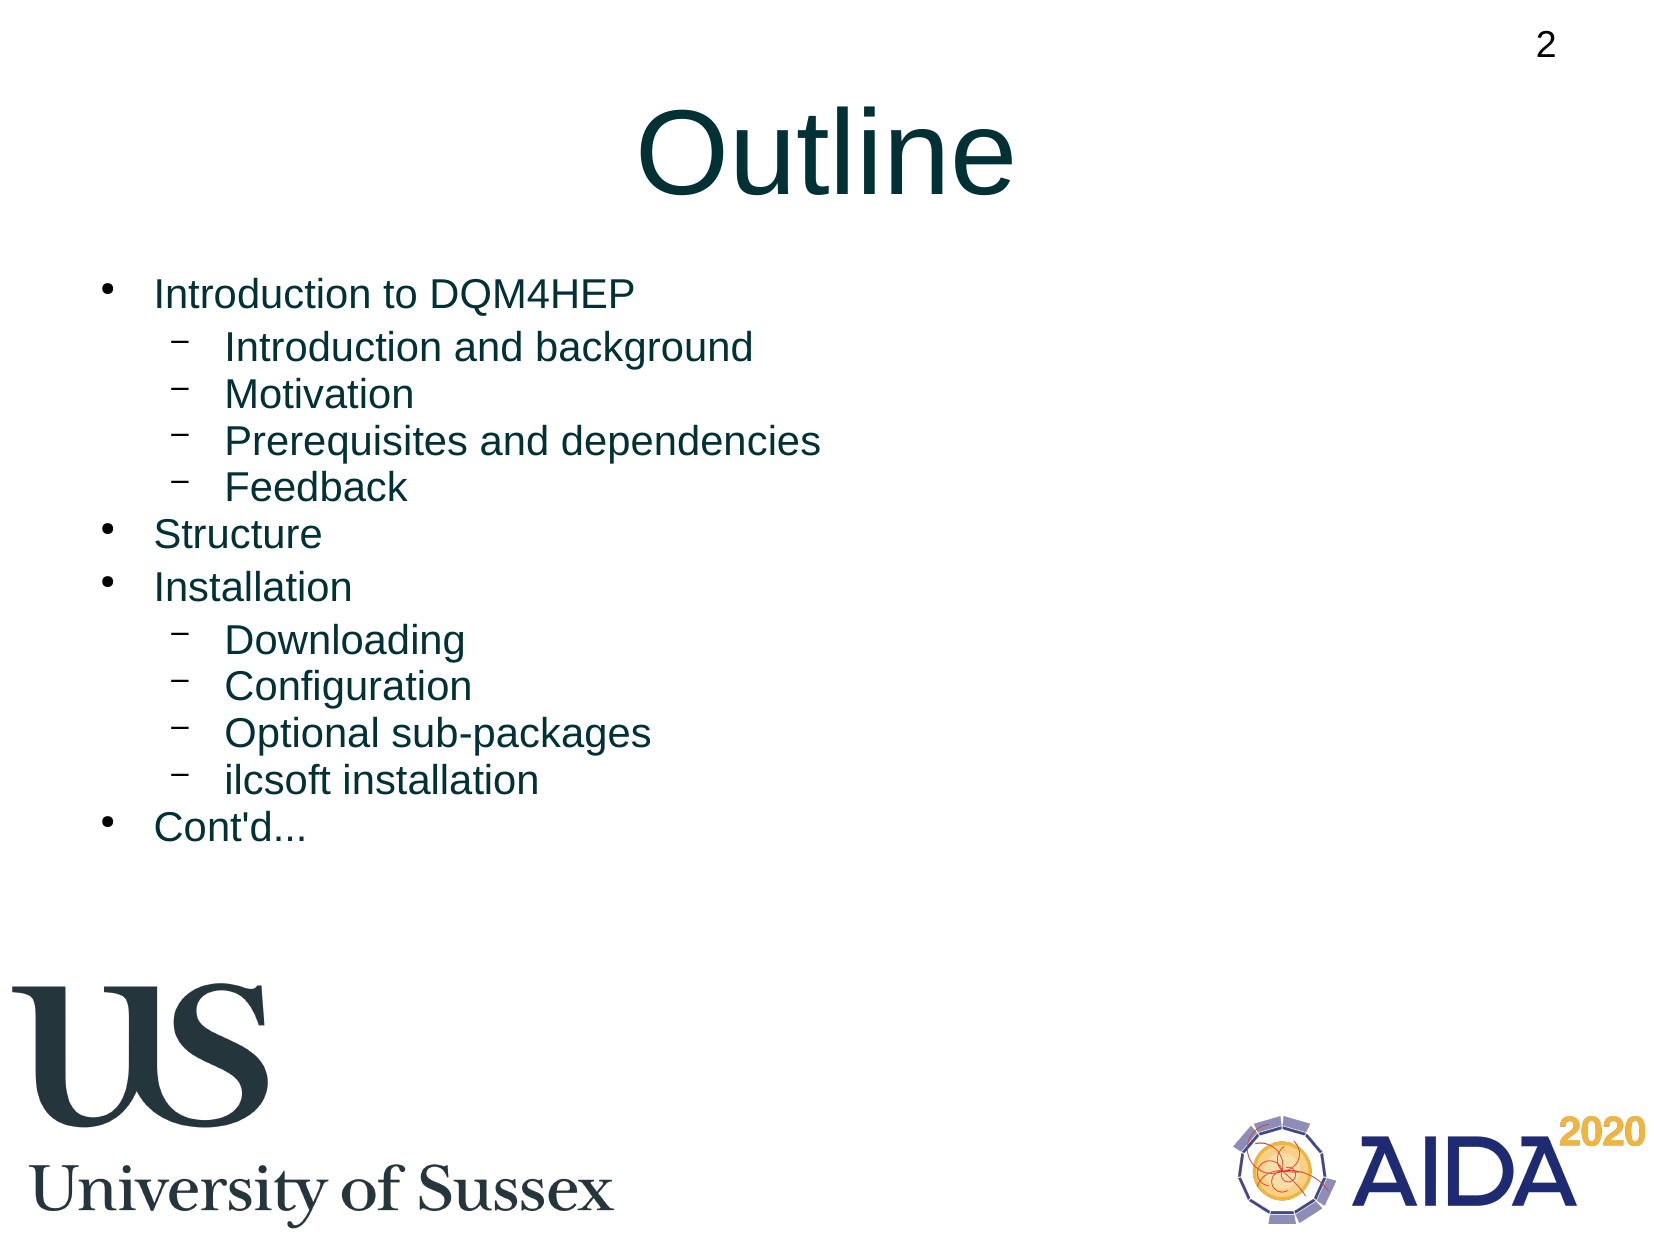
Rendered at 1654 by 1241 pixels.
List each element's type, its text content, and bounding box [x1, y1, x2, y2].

picture [1233, 1116, 1645, 1224]
title Outline [82, 49, 1571, 257]
text_box <number> [1521, 16, 1654, 84]
list Introduction to DQM4HEP Introduction and background Motivation Prerequisites and dependencies Feedback Structure Installation Downloading Configuration Optional sub-packages ilcsoft installation Cont'd... [82, 290, 1571, 1241]
picture [11, 982, 615, 1229]
